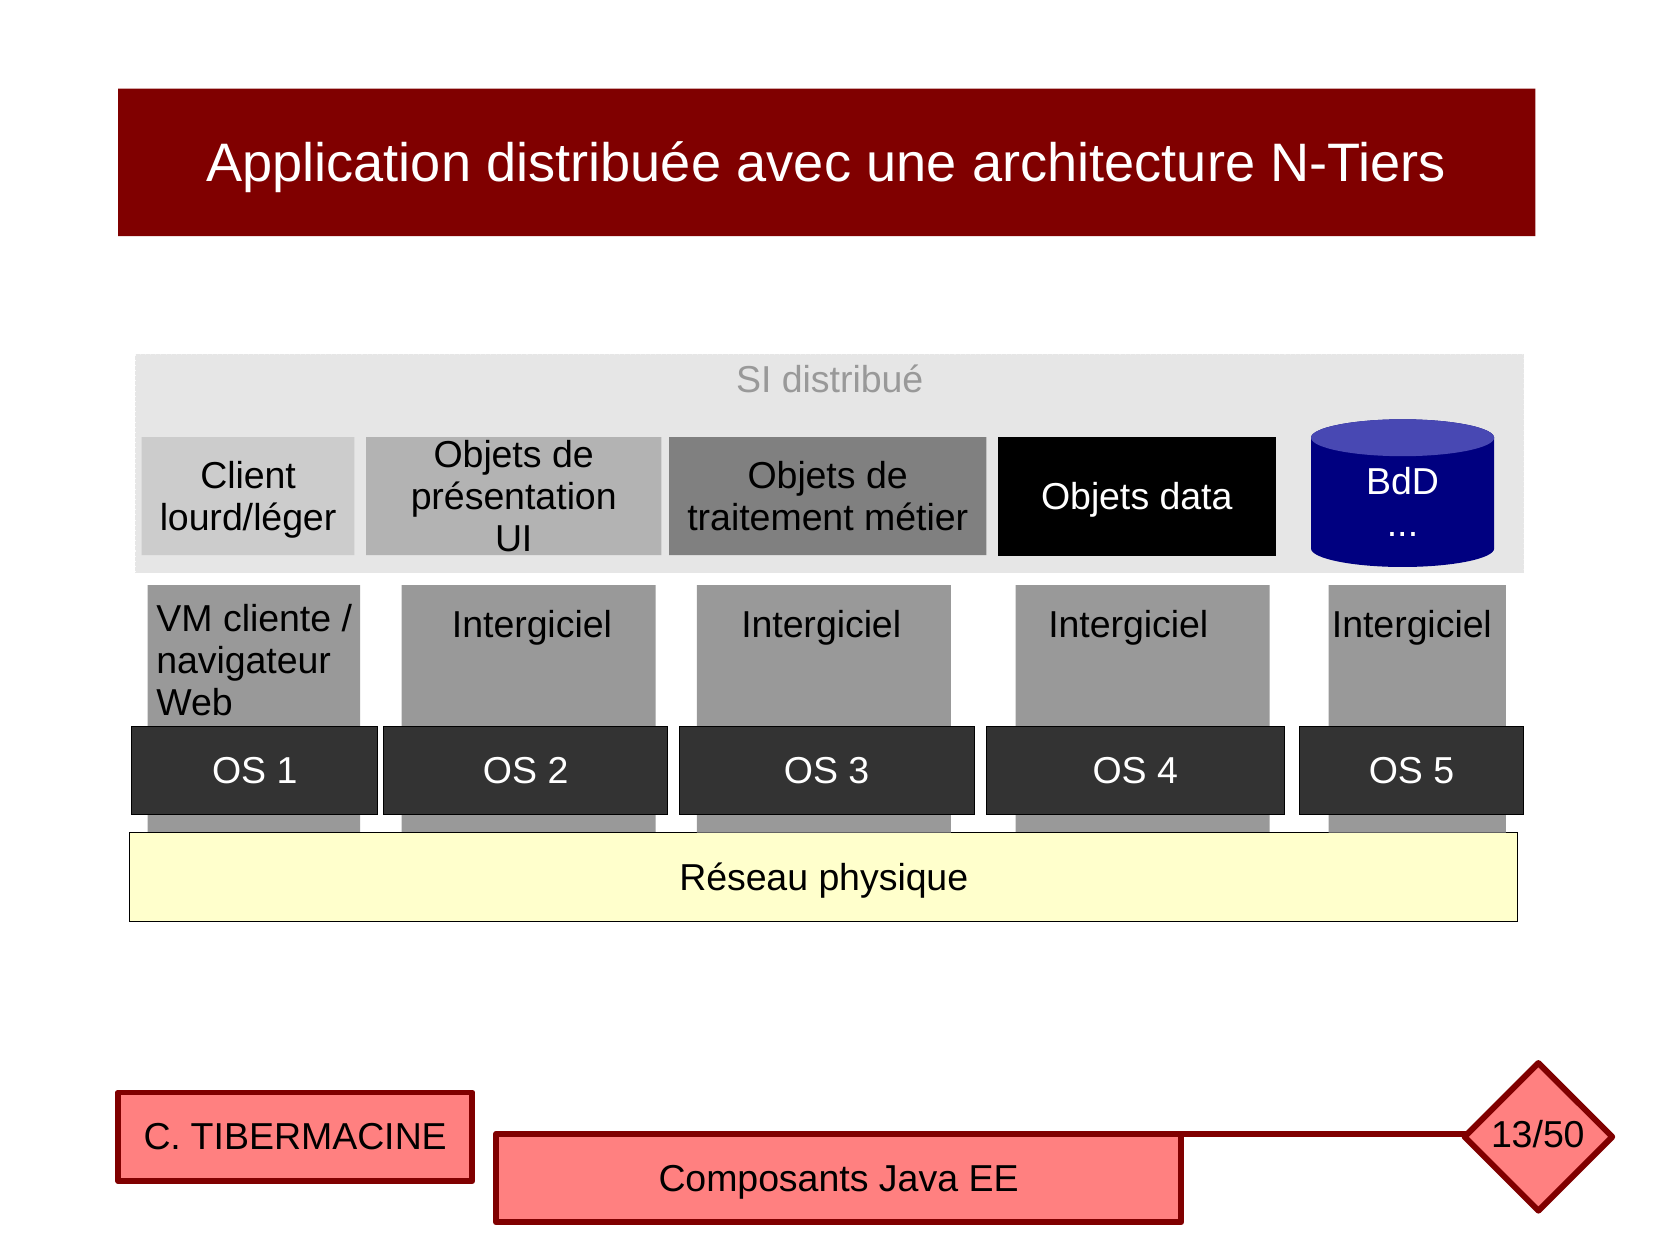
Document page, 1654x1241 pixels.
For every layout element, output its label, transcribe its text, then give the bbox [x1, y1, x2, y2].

text_box [1328, 654, 1506, 726]
text_box [401, 815, 656, 832]
text_box [147, 585, 361, 590]
text_box [1464, 1125, 1476, 1149]
text_box OS 5 [1299, 726, 1524, 815]
text_box [1328, 585, 1506, 596]
text_box Objets data [998, 437, 1276, 556]
text_box Intergiciel [1317, 596, 1507, 654]
text_box <numéro>/50 [1476, 1106, 1607, 1206]
text_box [696, 585, 951, 726]
text_box Client lourd/léger [141, 437, 355, 556]
text_box [1607, 1131, 1613, 1143]
text_box Objets de présentation UI [366, 437, 662, 556]
text_box Application distribuée avec une architecture N-Tiers [118, 88, 1536, 237]
text_box [696, 815, 951, 833]
text_box Intergiciel [726, 596, 917, 654]
text_box Réseau physique [129, 832, 1518, 922]
text_box [1495, 1062, 1582, 1106]
text_box OS 3 [679, 726, 975, 815]
text_box [1015, 585, 1270, 726]
text_box [1328, 815, 1506, 833]
text_box Objets de traitement métier [669, 437, 987, 556]
text_box OS 1 [131, 726, 378, 815]
text_box BdD ... [1311, 439, 1495, 567]
text_box [147, 815, 361, 832]
text_box C. TIBERMACINE [118, 1092, 473, 1182]
text_box Intergiciel [1033, 596, 1224, 654]
text_box OS 2 [383, 726, 668, 815]
text_box [1015, 815, 1270, 832]
text_box VM cliente / navigateur Web [141, 590, 368, 726]
text_box [1533, 1206, 1544, 1211]
text_box OS 4 [986, 726, 1285, 815]
text_box Intergiciel [437, 596, 627, 654]
text_box Composants Java EE [496, 1133, 1182, 1223]
text_box SI distribué [135, 354, 1524, 573]
text_box [401, 585, 656, 726]
